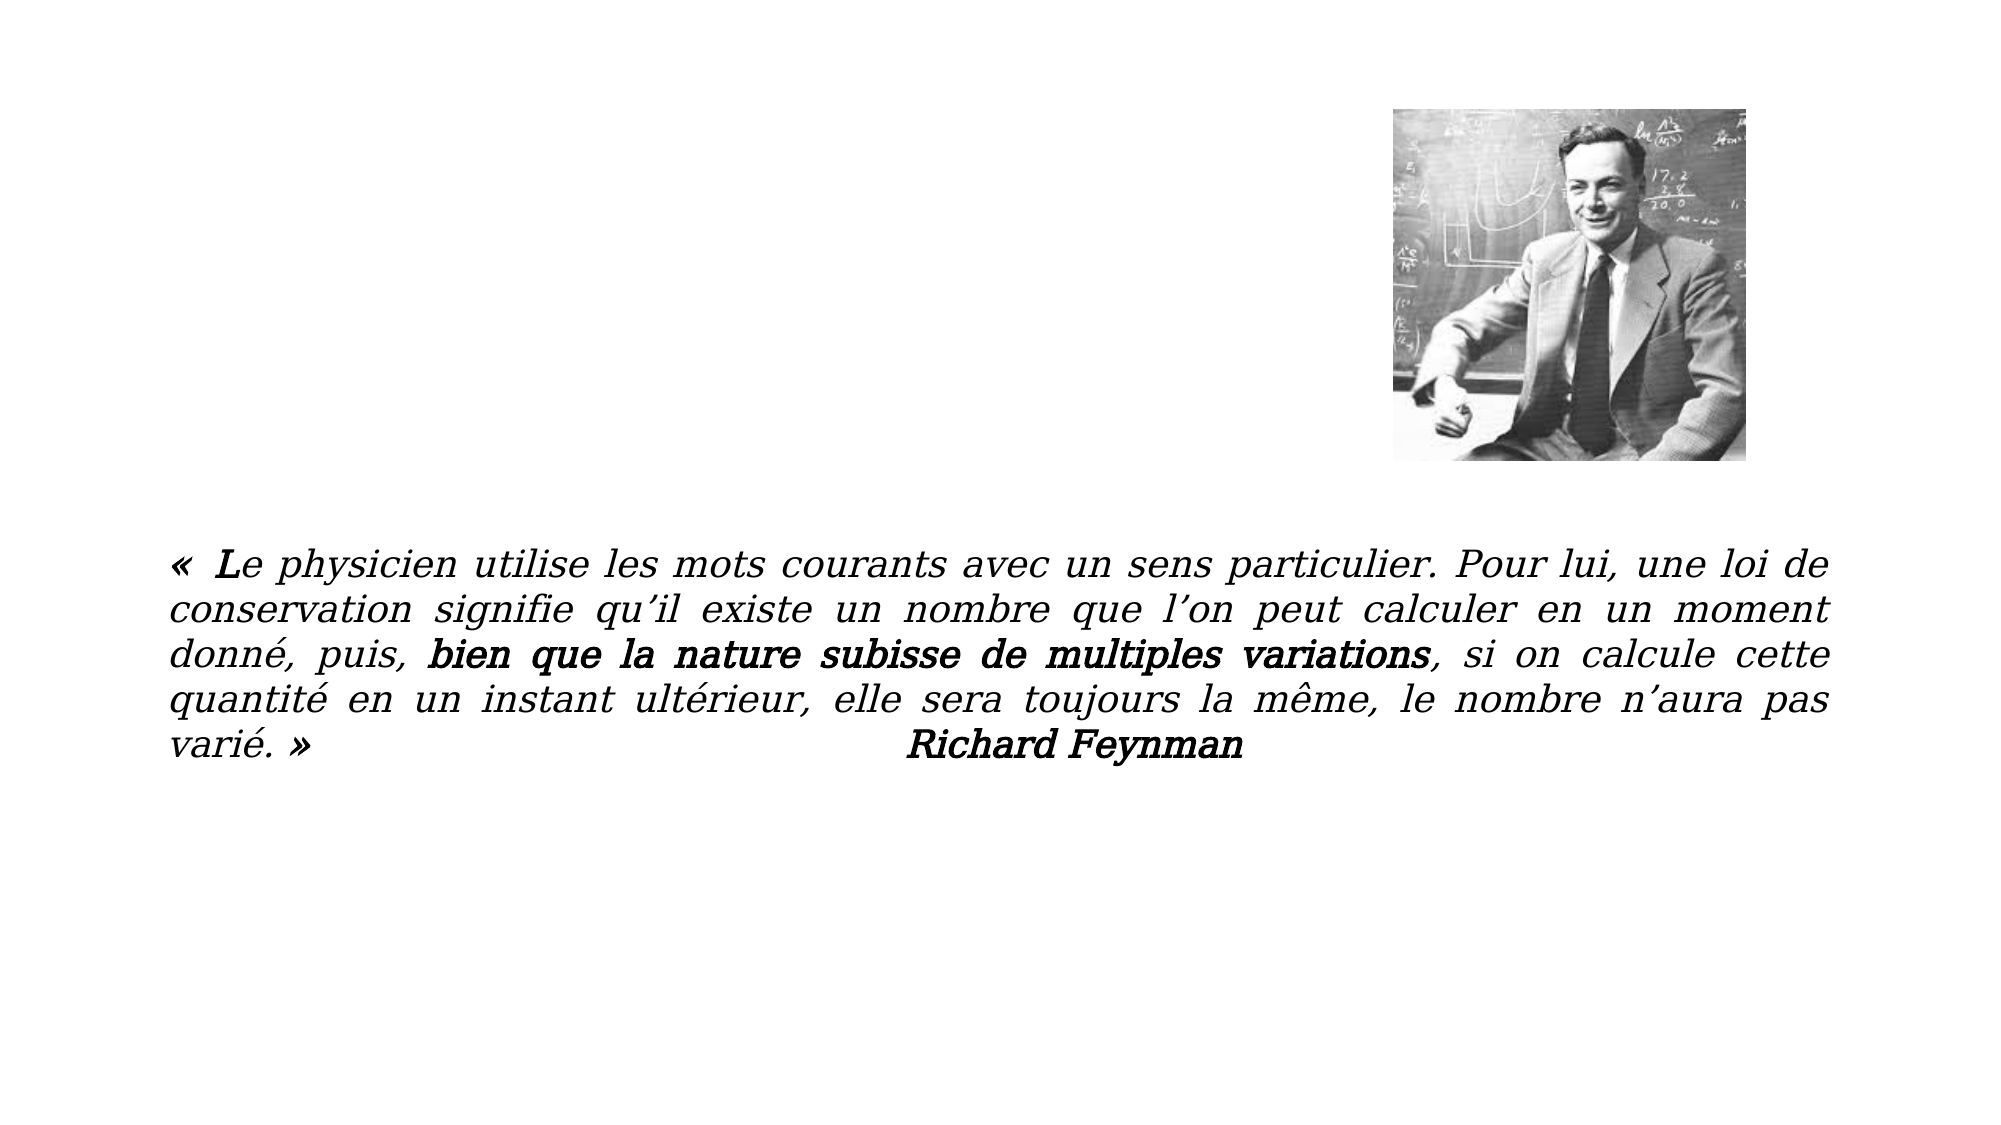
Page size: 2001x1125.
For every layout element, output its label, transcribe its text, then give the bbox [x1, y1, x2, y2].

picture [1393, 109, 1746, 461]
text_box « Le physicien utilise les mots courants avec un sens particulier. Pour lui, une loi de conservation signifie qu’il existe un nombre que l’on peut calculer en un moment donné, puis, bien que la nature subisse de multiples variations, si on calcule cette quantité en un instant ultérieur, elle sera toujours la même, le nombre n’aura pas varié. » Richard Feynman [129, 425, 1867, 880]
